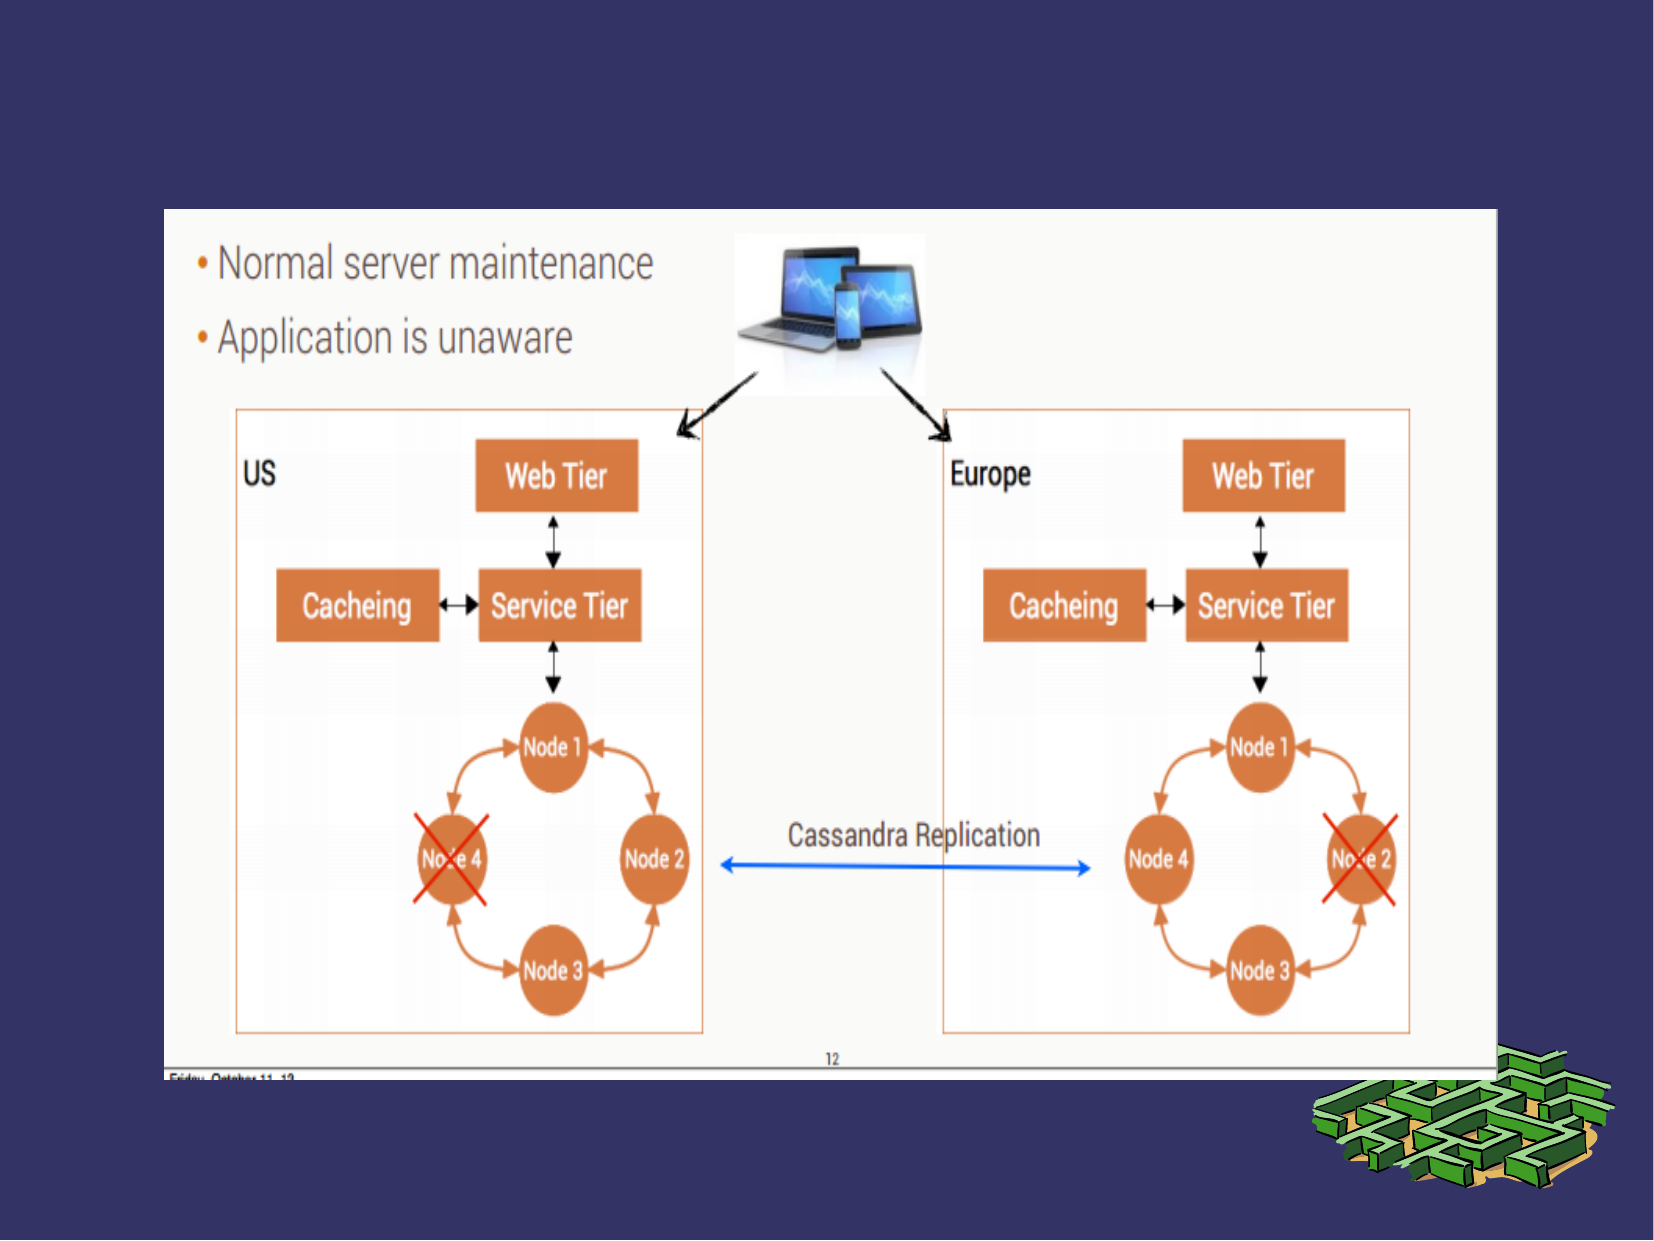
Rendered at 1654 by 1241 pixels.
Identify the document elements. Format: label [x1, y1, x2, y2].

picture [164, 209, 1498, 1081]
